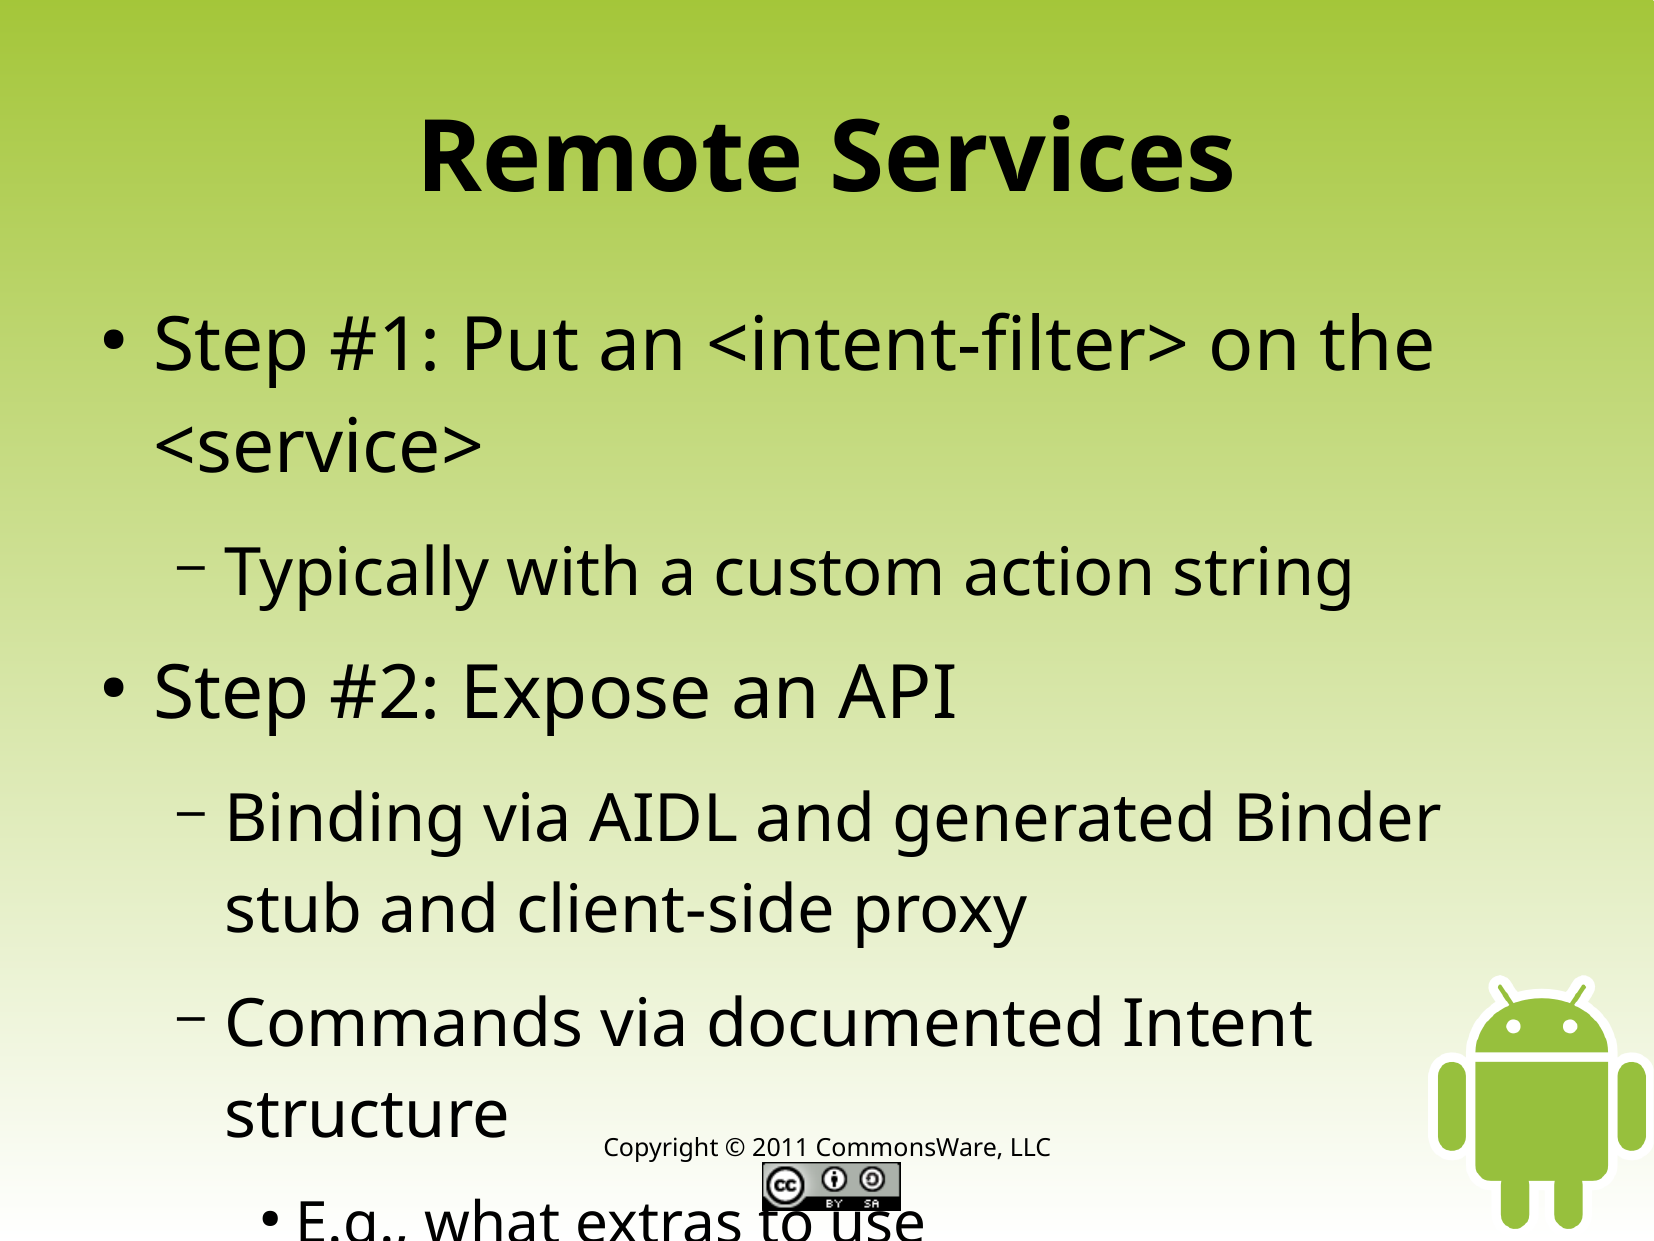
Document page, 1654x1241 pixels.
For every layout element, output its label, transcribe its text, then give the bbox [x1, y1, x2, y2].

list Step #1: Put an <intent-filter> on the <service> Typically with a custom action string Step #2: Expose an API Binding via AIDL and generated Binder stub and client-side proxy Commands via documented Intent structure E.g., what extras to use [82, 290, 1571, 1109]
title Remote Services [82, 49, 1571, 257]
picture [1428, 975, 1654, 1238]
picture [762, 1162, 901, 1211]
